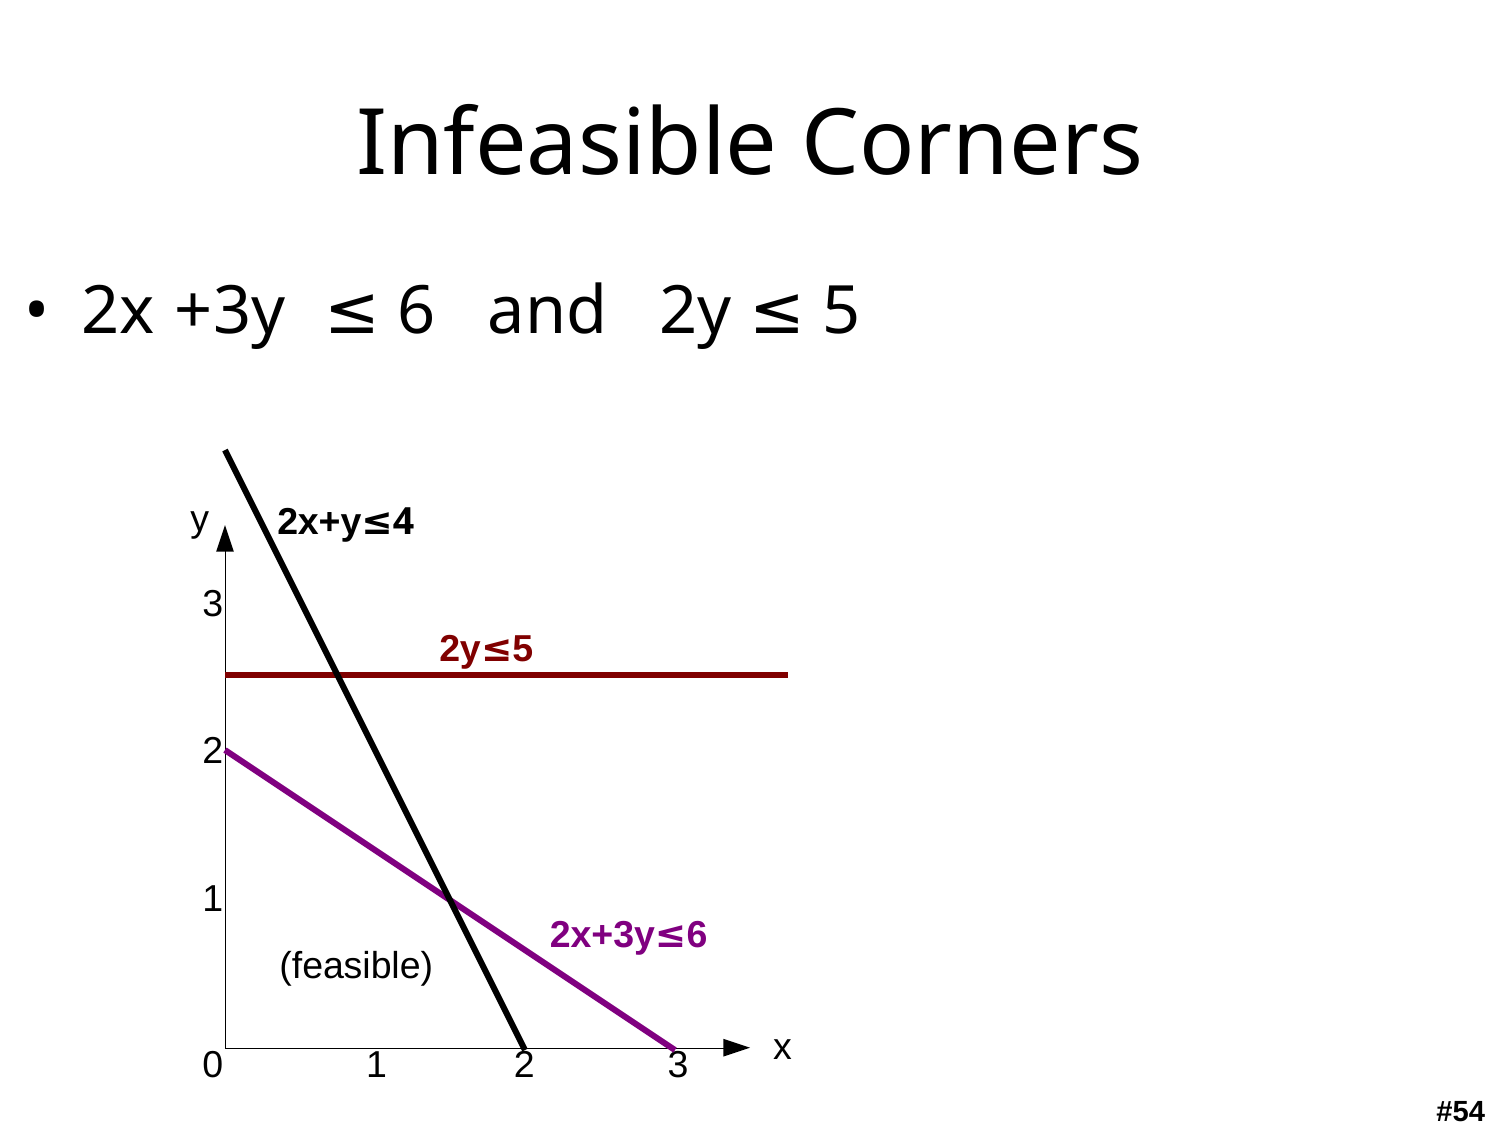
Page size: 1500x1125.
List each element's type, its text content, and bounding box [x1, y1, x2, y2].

text_box 2x+3y≤6 [535, 900, 713, 959]
text_box 0 [187, 1035, 238, 1093]
list 2x +3y ≤ 6 and 2y ≤ 5 [24, 262, 1476, 1101]
text_box 2x+y≤4 [262, 487, 421, 546]
text_box 3 [187, 574, 238, 632]
text_box x [758, 1018, 807, 1075]
text_box 2 [499, 1036, 550, 1094]
text_box y [175, 490, 225, 547]
text_box 1 [187, 870, 238, 928]
text_box 1 [351, 1036, 402, 1094]
text_box 2 [187, 722, 238, 780]
title Infeasible Corners [24, 45, 1476, 233]
text_box 2y≤5 [424, 613, 539, 673]
text_box 3 [652, 1036, 704, 1094]
text_box (feasible) [264, 937, 449, 995]
